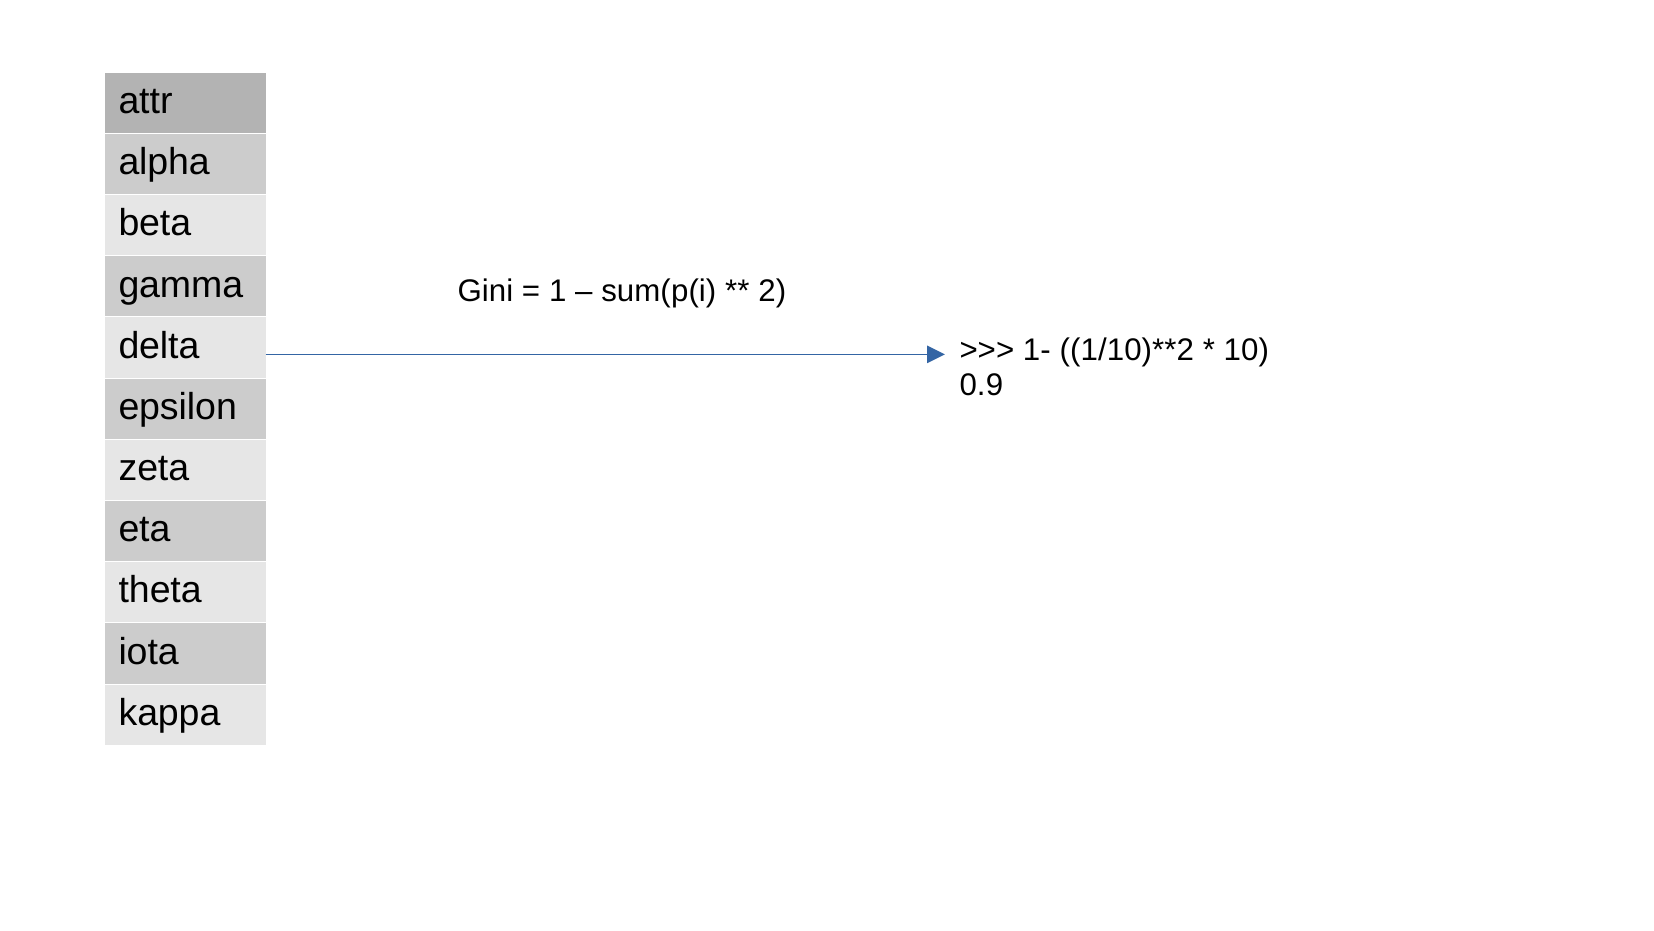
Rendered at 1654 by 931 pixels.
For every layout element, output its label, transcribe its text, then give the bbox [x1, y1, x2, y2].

table_cell zeta [105, 440, 266, 500]
table_cell delta [105, 317, 266, 378]
table_cell gamma [105, 256, 266, 316]
text_box Gini = 1 – sum(p(i) ** 2) [442, 265, 886, 365]
text_box >>> 1- ((1/10)**2 * 10) 0.9 [944, 324, 1625, 466]
table_cell eta [105, 501, 266, 561]
table_cell beta [105, 195, 266, 255]
table_cell alpha [105, 134, 266, 194]
table_cell epsilon [105, 379, 266, 439]
table_cell theta [105, 562, 266, 622]
table_header attr [105, 73, 266, 133]
table_cell kappa [105, 685, 266, 745]
table_cell iota [105, 623, 266, 684]
